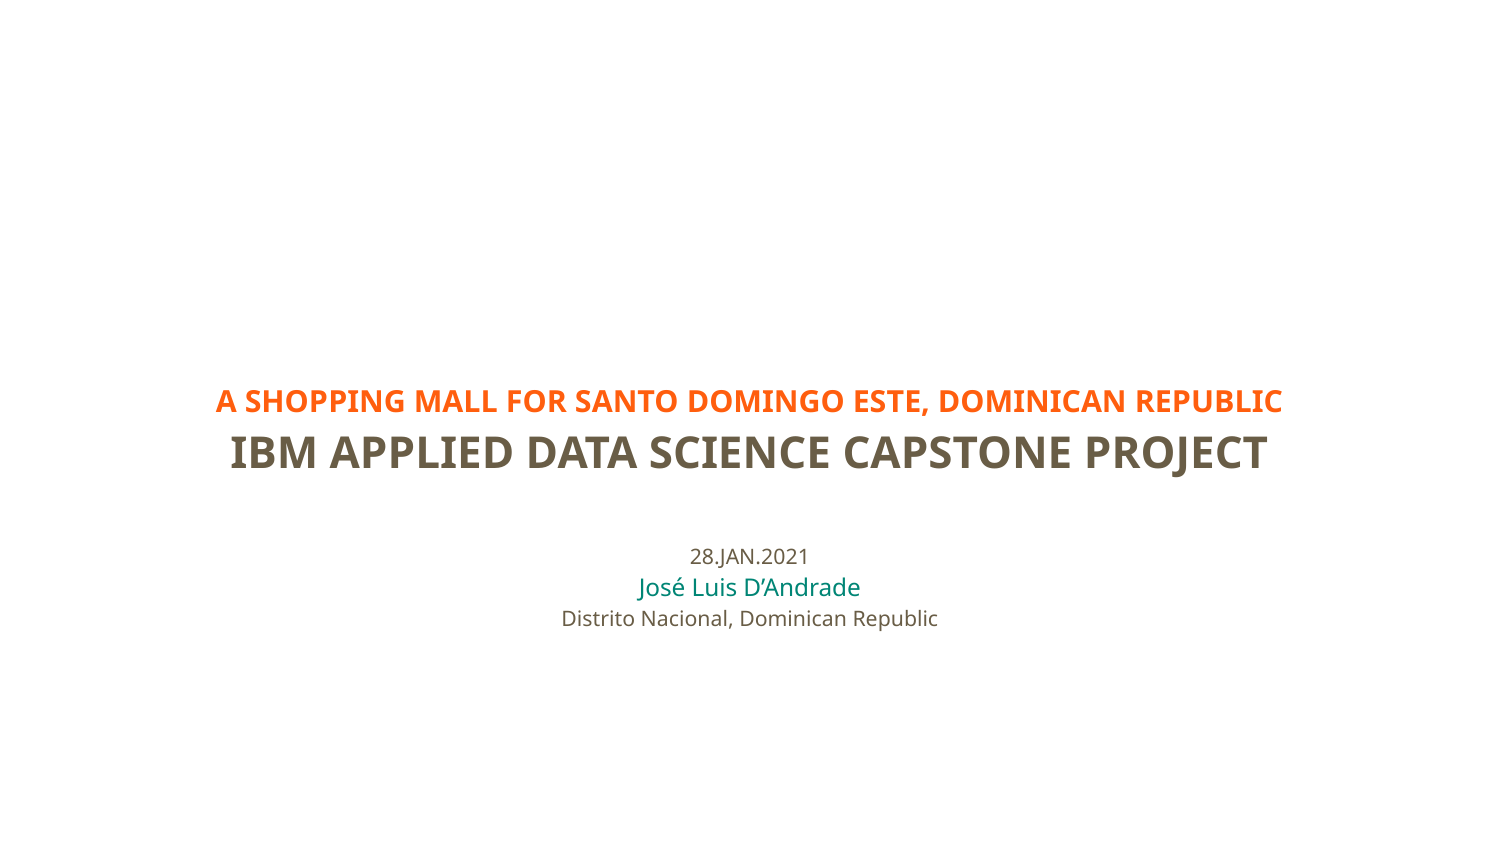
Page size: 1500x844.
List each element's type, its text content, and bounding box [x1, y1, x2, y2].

title A SHOPPING MALL FOR SANTO DOMINGO ESTE, DOMINICAN REPUBLIC IBM APPLIED DATA SCIENCE CAPSTONE PROJECT 28.JAN.2021 José Luis D’Andrade Distrito Nacional, Dominican Republic [193, 273, 1307, 648]
